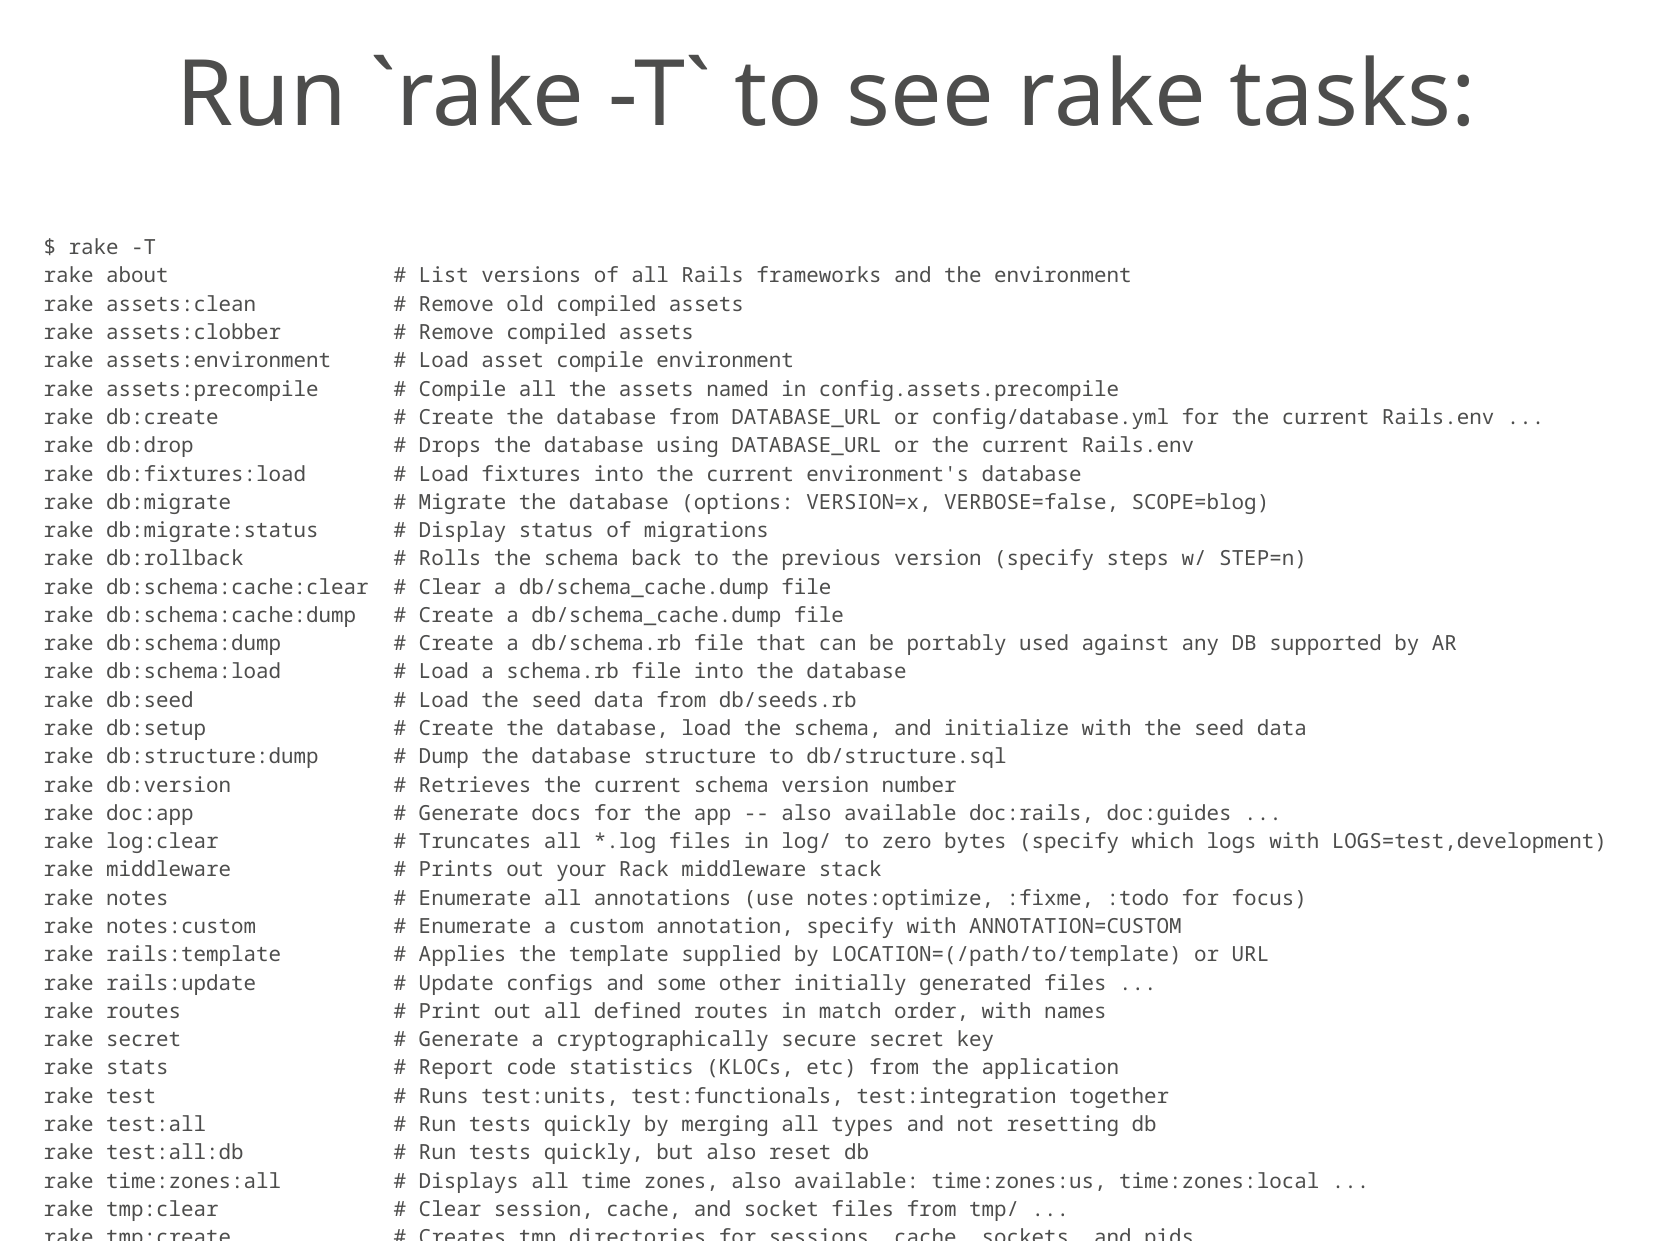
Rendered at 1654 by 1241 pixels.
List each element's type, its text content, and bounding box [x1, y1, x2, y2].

text_box $ rake -T rake about # List versions of all Rails frameworks and the environment rake assets:clean # Remove old compiled assets rake assets:clobber # Remove compiled assets rake assets:environment # Load asset compile environment rake assets:precompile # Compile all the assets named in config.assets.precompile rake db:create # Create the database from DATABASE_URL or config/database.yml for the current Rails.env ... rake db:drop # Drops the database using DATABASE_URL or the current Rails.env rake db:fixtures:load # Load fixtures into the current environment's database rake db:migrate # Migrate the database (options: VERSION=x, VERBOSE=false, SCOPE=blog) rake db:migrate:status # Display status of migrations rake db:rollback # Rolls the schema back to the previous version (specify steps w/ STEP=n) rake db:schema:cache:clear # Clear a db/schema_cache.dump file rake db:schema:cache:dump # Create a db/schema_cache.dump file rake db:schema:dump # Create a db/schema.rb file that can be portably used against any DB supported by AR rake db:schema:load # Load a schema.rb file into the database rake db:seed # Load the seed data from db/seeds.rb rake db:setup # Create the database, load the schema, and initialize with the seed data rake db:structure:dump # Dump the database structure to db/structure.sql rake db:version # Retrieves the current schema version number rake doc:app # Generate docs for the app -- also available doc:rails, doc:guides ... rake log:clear # Truncates all *.log files in log/ to zero bytes (specify which logs with LOGS=test,development) rake middleware # Prints out your Rack middleware stack rake notes # Enumerate all annotations (use notes:optimize, :fixme, :todo for focus) rake notes:custom # Enumerate a custom annotation, specify with ANNOTATION=CUSTOM rake rails:template # Applies the template supplied by LOCATION=(/path/to/template) or URL rake rails:update # Update configs and some other initially generated files ... rake routes # Print out all defined routes in match order, with names rake secret # Generate a cryptographically secure secret key rake stats # Report code statistics (KLOCs, etc) from the application rake test # Runs test:units, test:functionals, test:integration together rake test:all # Run tests quickly by merging all types and not resetting db rake test:all:db # Run tests quickly, but also reset db rake time:zones:all # Displays all time zones, also available: time:zones:us, time:zones:local ... rake tmp:clear # Clear session, cache, and socket files from tmp/ ... rake tmp:create # Creates tmp directories for sessions, cache, sockets, and pids [28, 225, 1622, 1216]
title Run `rake -T` to see rake tasks: [82, 15, 1571, 166]
